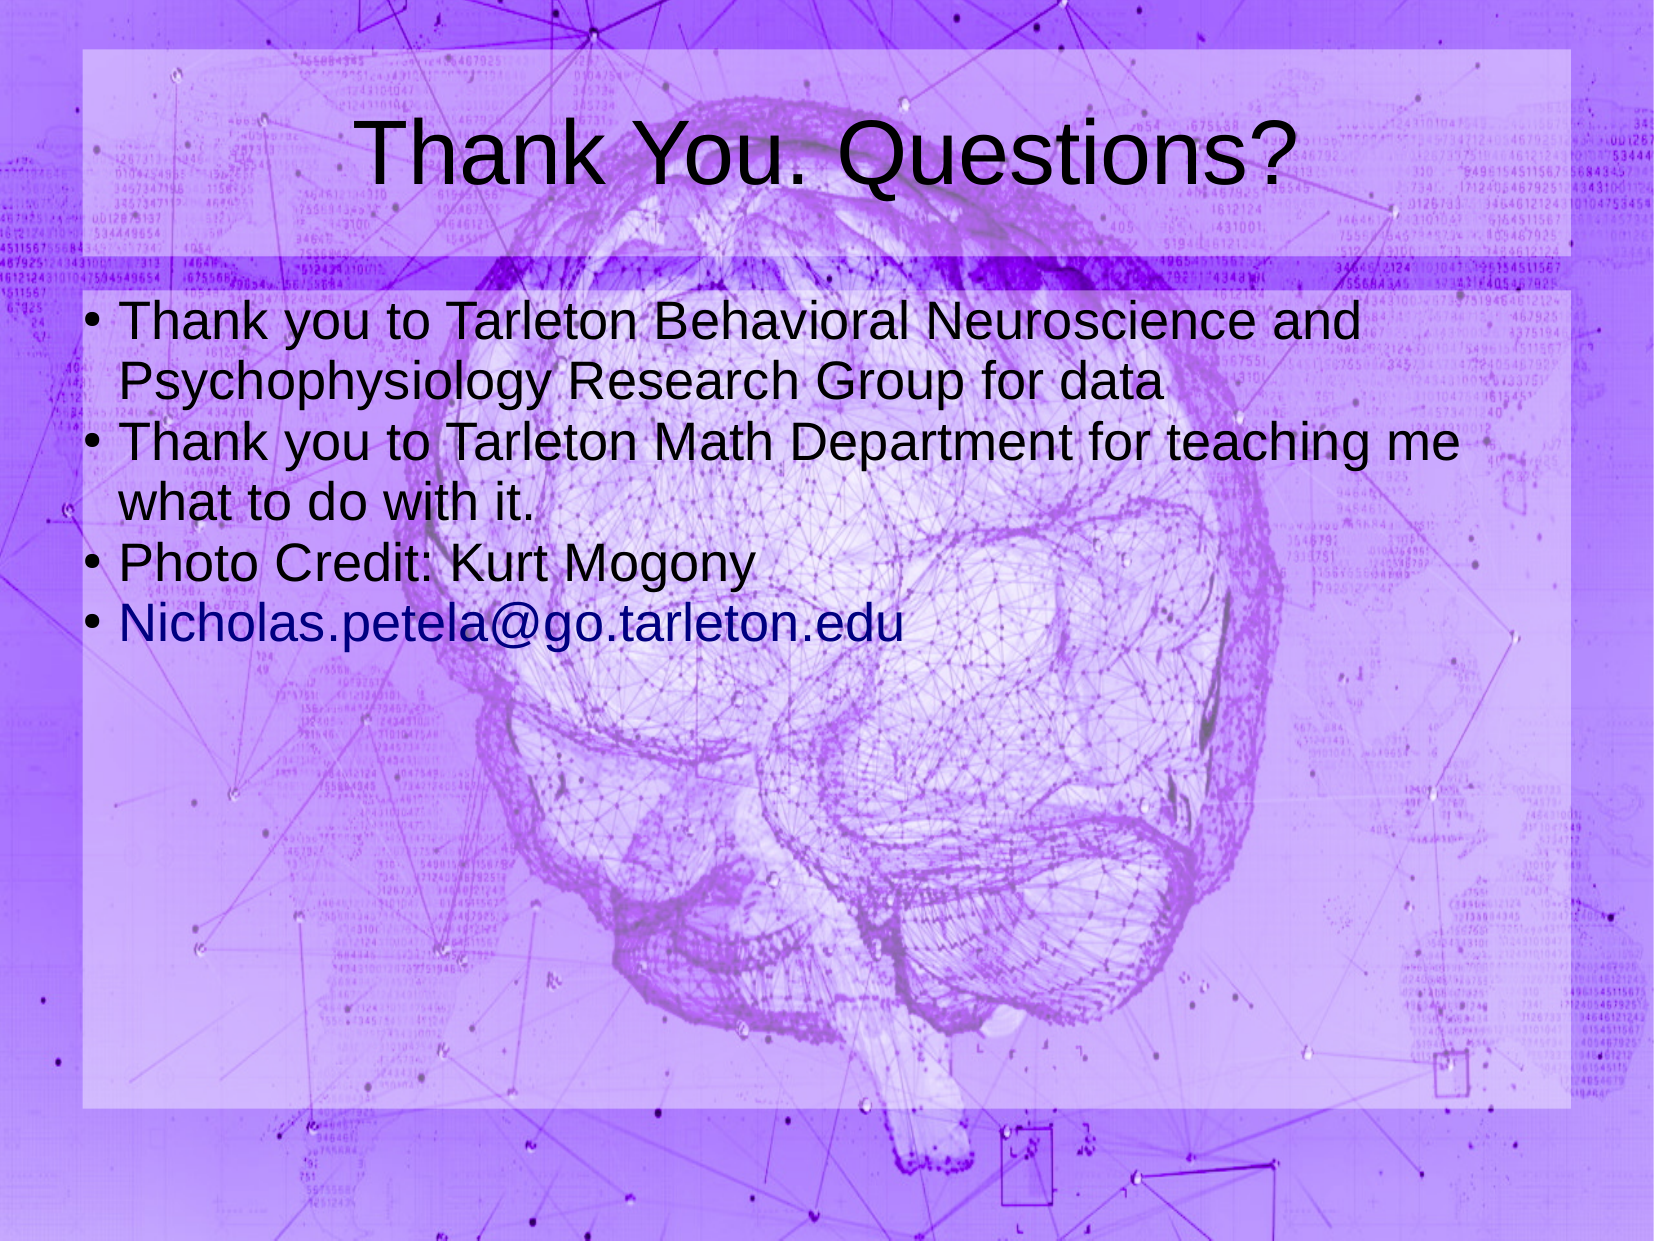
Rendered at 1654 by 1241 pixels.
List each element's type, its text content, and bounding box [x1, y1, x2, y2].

title Thank You. Questions? [82, 49, 1571, 257]
text_box Thank you to Tarleton Behavioral Neuroscience and Psychophysiology Research Group for data Thank you to Tarleton Math Department for teaching me what to do with it. Photo Credit: Kurt Mogony Nicholas.petela@go.tarleton.edu [82, 290, 1571, 1109]
picture [0, 0, 1654, 1241]
